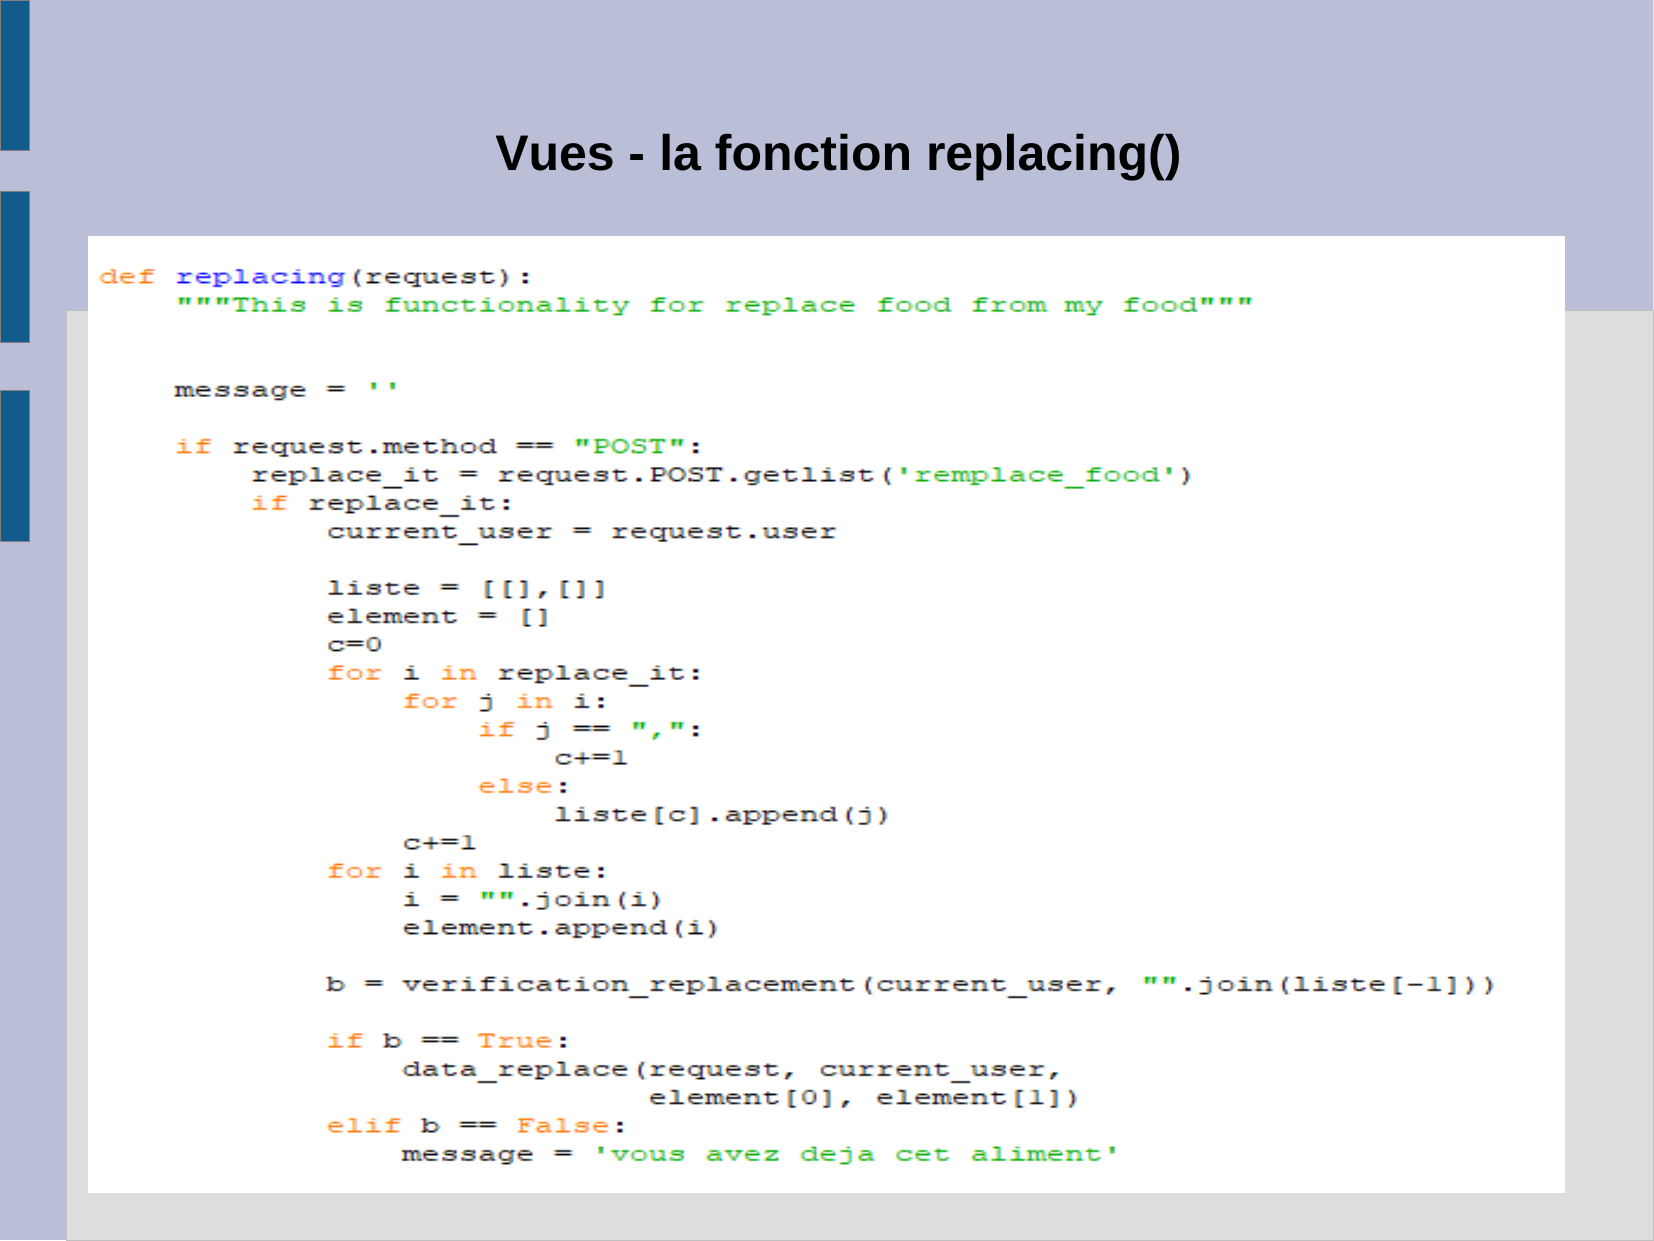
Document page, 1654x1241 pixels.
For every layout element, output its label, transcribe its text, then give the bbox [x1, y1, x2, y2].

title Vues - la fonction replacing() [82, 49, 1571, 257]
picture [88, 236, 1565, 1193]
